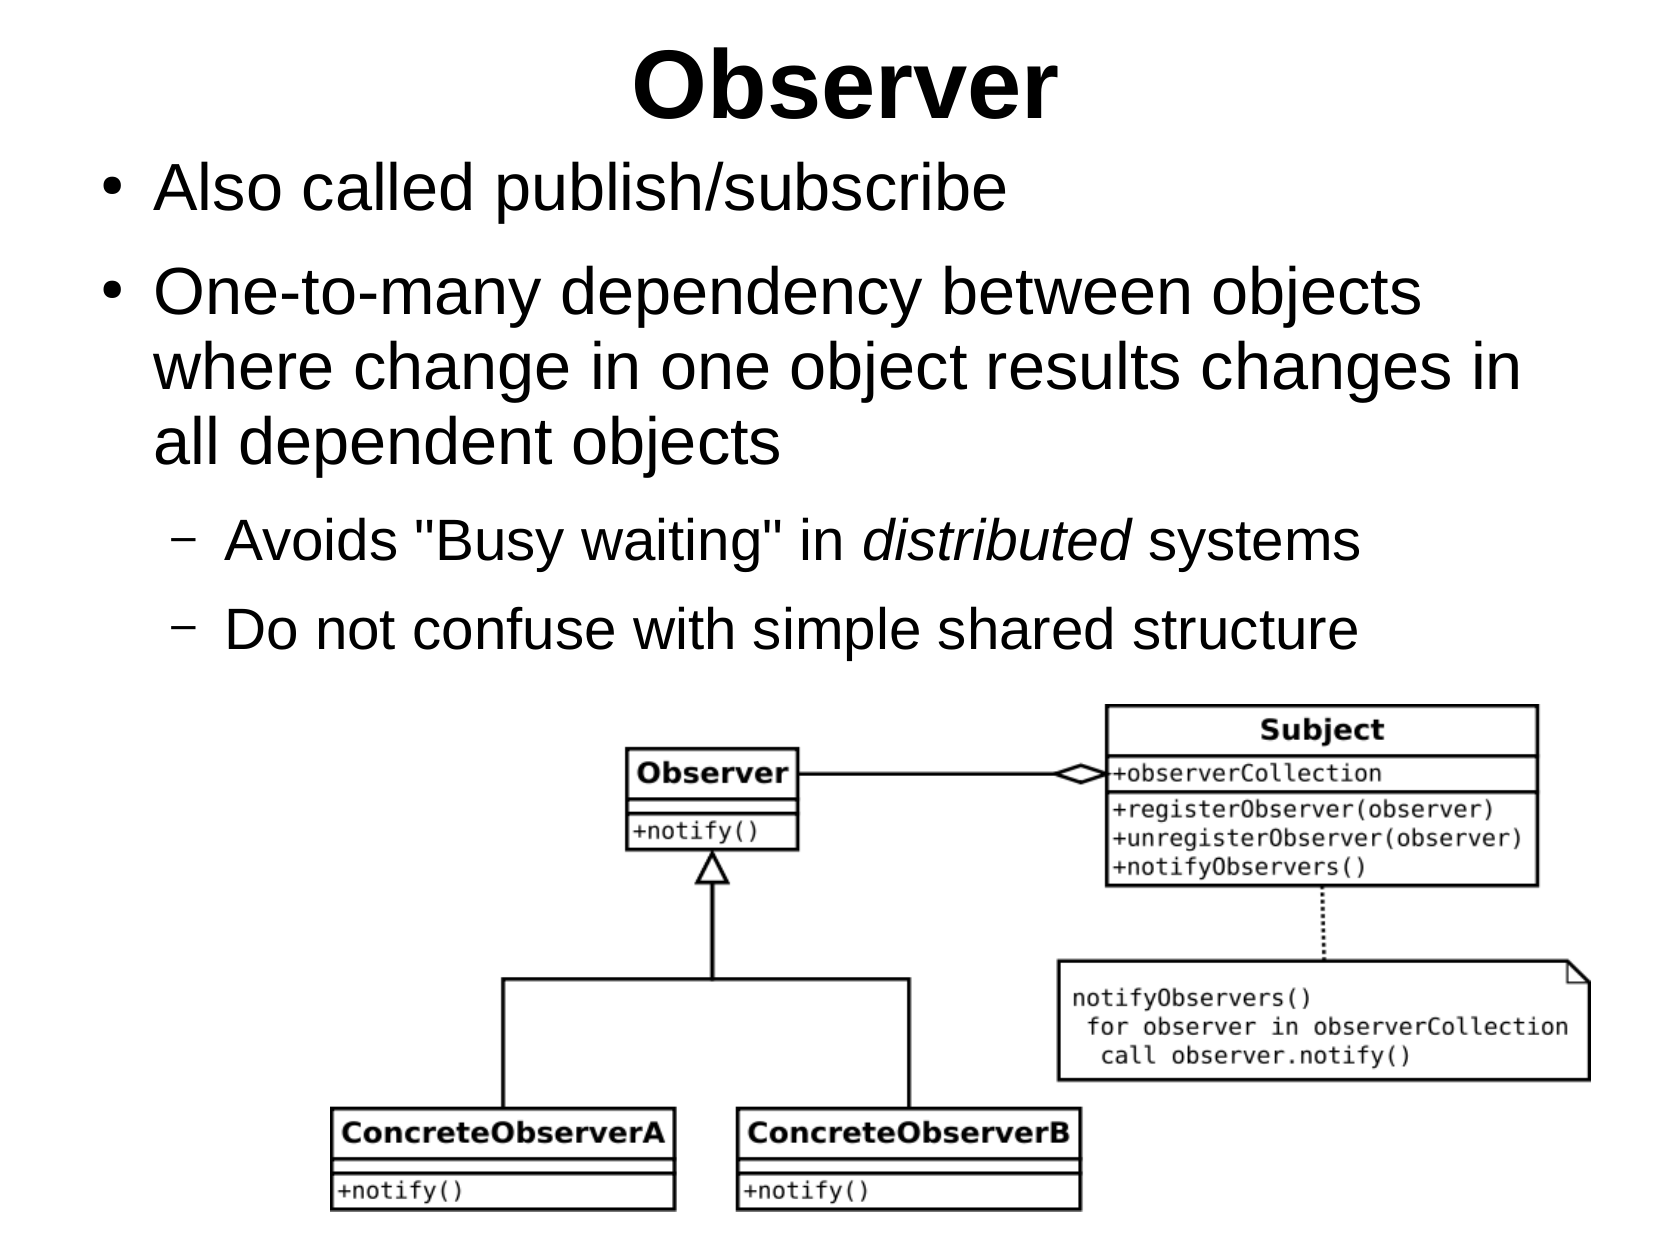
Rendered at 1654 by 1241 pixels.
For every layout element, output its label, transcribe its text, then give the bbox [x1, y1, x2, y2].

picture [330, 704, 1591, 1212]
list Also called publish/subscribe One-to-many dependency between objects where change in one object results changes in all dependent objects Avoids "Busy waiting" in distributed systems Do not confuse with simple shared structure [82, 150, 1571, 706]
title Observer [101, 30, 1591, 140]
